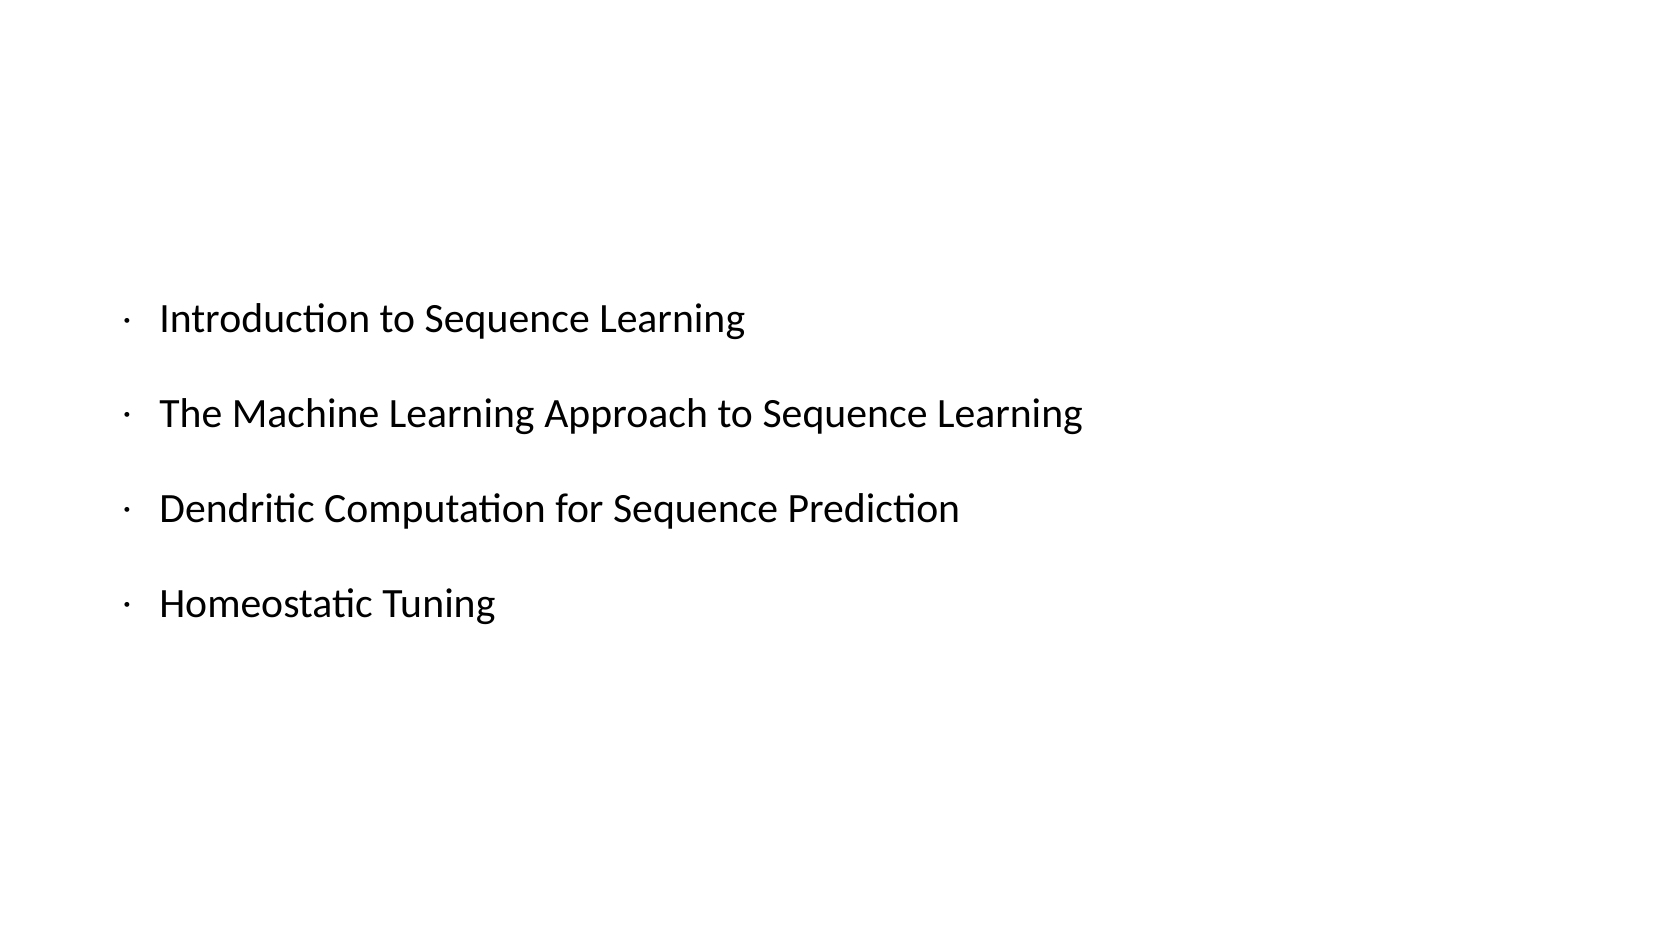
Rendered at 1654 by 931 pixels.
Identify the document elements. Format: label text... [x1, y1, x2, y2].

subtitle Introduction to Sequence Learning The Machine Learning Approach to Sequence Learning Dendritic Computation for Sequence Prediction Homeostatic Tuning [123, 150, 1530, 781]
